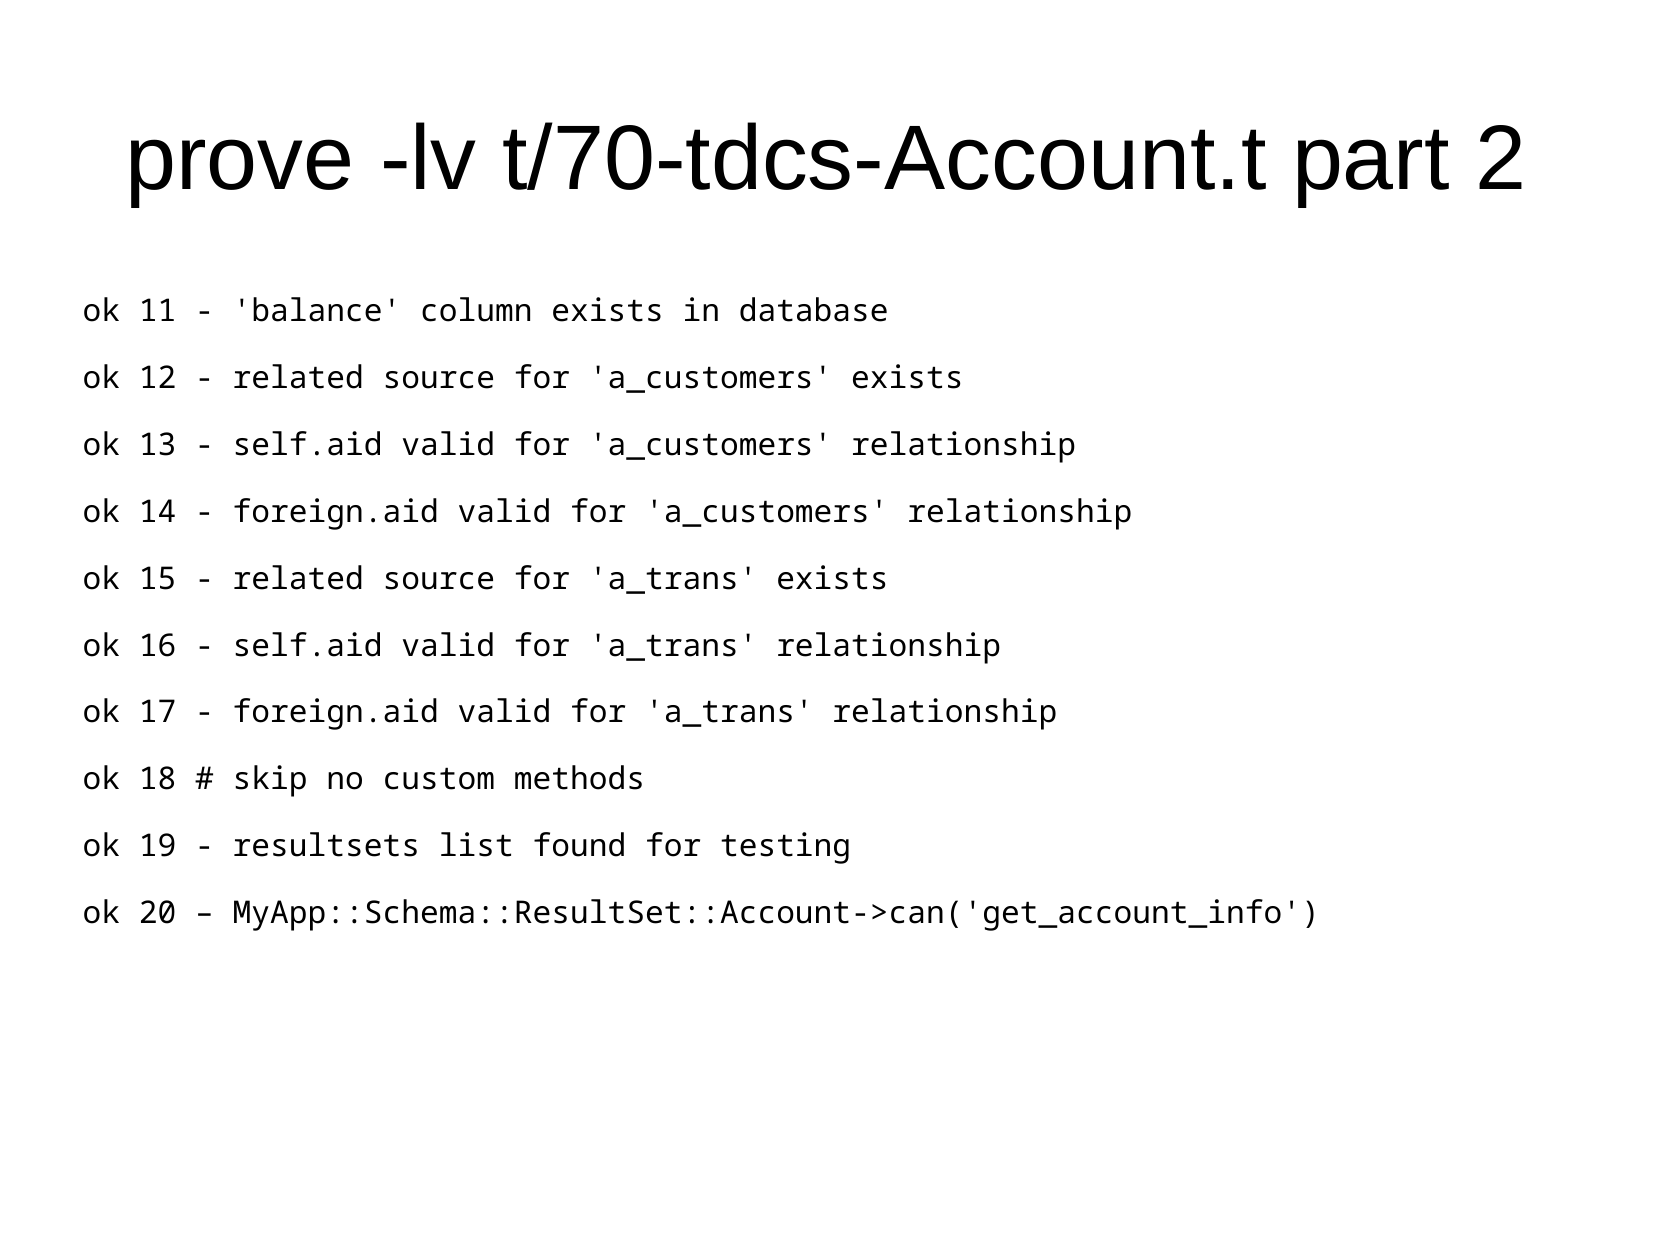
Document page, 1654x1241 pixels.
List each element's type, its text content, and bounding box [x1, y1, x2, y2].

list ok 11 - 'balance' column exists in database ok 12 - related source for 'a_customers' exists ok 13 - self.aid valid for 'a_customers' relationship ok 14 - foreign.aid valid for 'a_customers' relationship ok 15 - related source for 'a_trans' exists ok 16 - self.aid valid for 'a_trans' relationship ok 17 - foreign.aid valid for 'a_trans' relationship ok 18 # skip no custom methods ok 19 - resultsets list found for testing ok 20 – MyApp::Schema::ResultSet::Account->can('get_account_info') [82, 290, 1571, 1010]
title prove -lv t/70-tdcs-Account.t part 2 [82, 97, 1571, 208]
